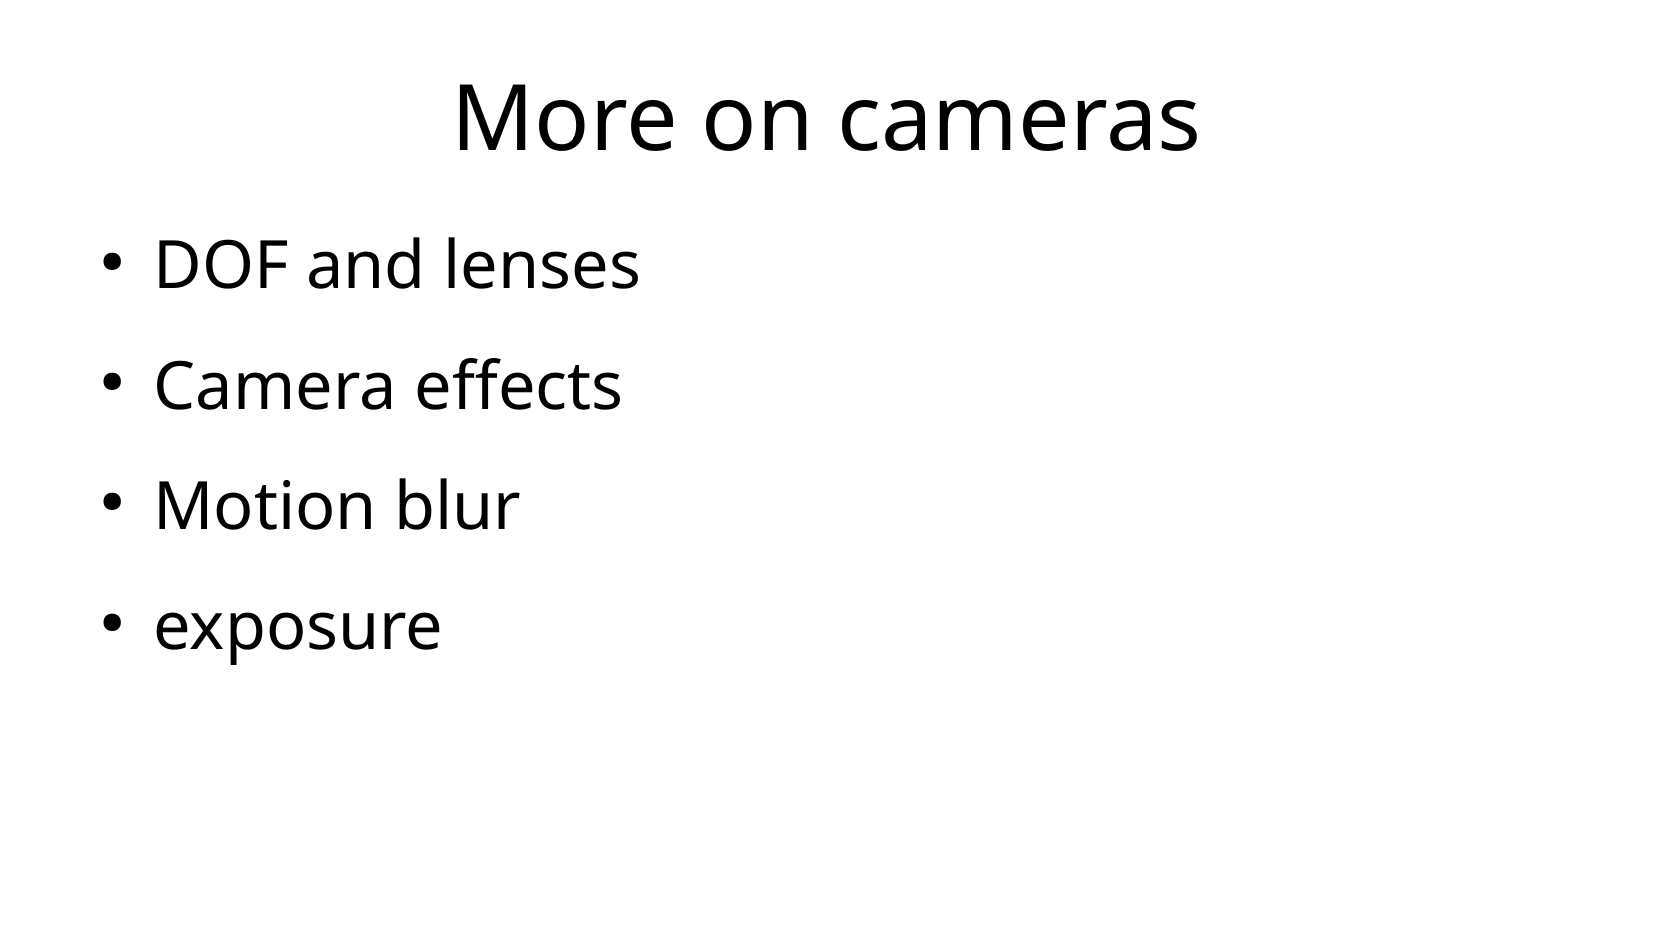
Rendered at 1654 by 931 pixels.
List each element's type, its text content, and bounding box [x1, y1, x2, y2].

title More on cameras [82, 37, 1571, 193]
list DOF and lenses Camera effects Motion blur exposure [82, 217, 1571, 758]
